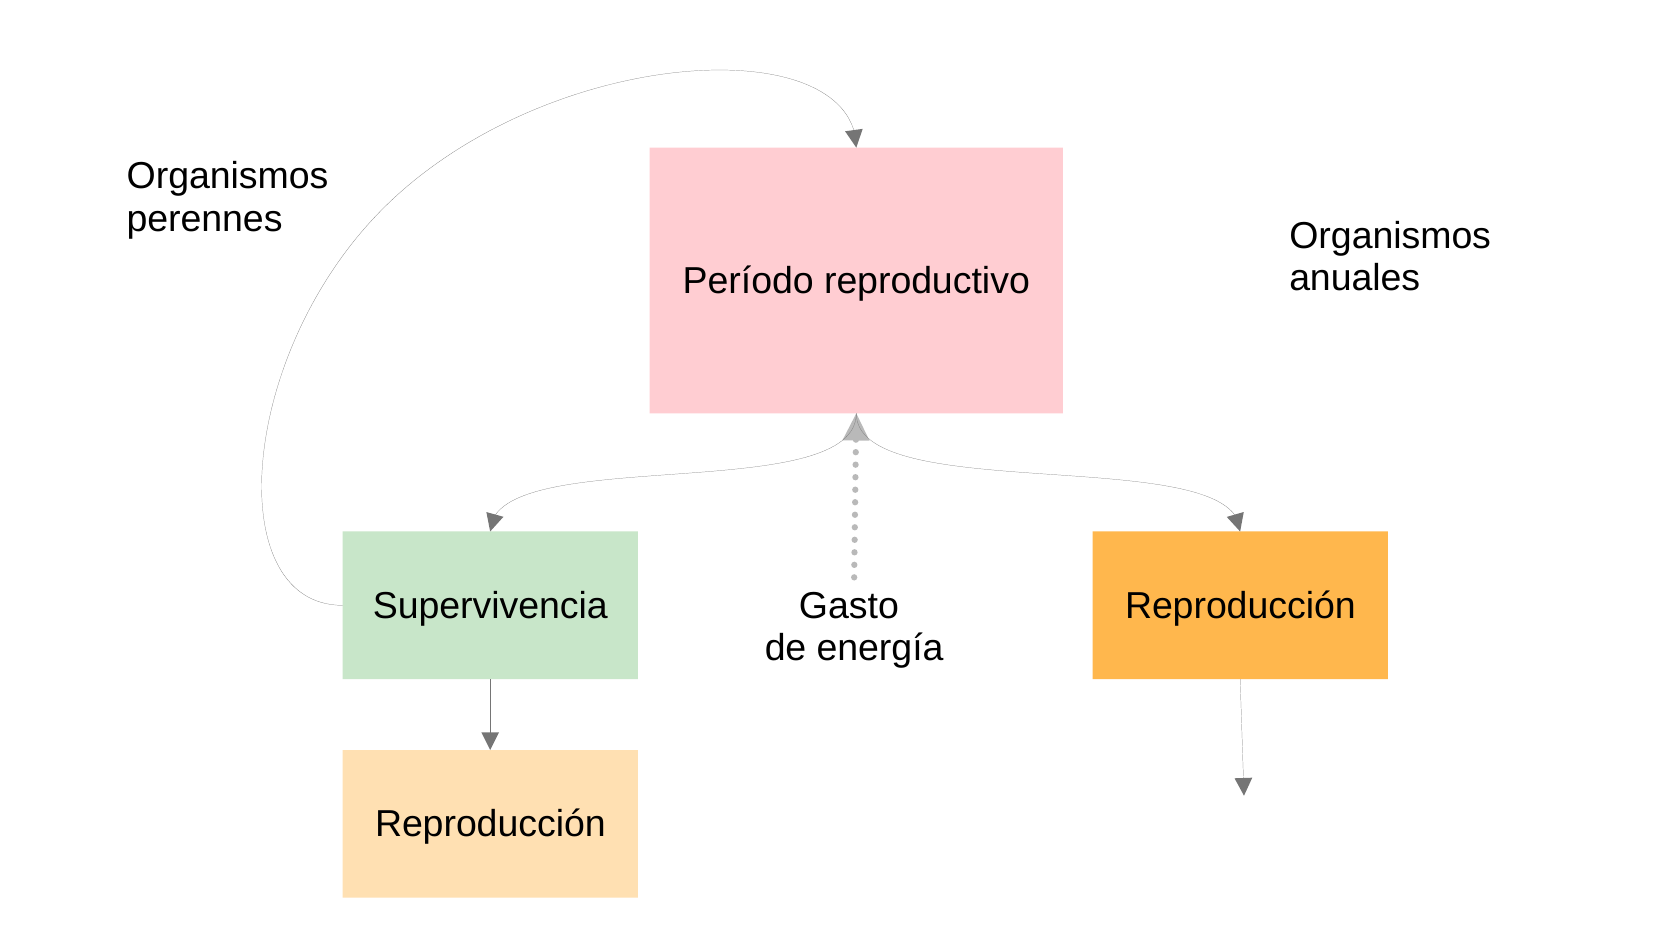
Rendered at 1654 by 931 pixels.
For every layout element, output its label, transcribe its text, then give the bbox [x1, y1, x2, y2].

text_box Reproducción [342, 750, 638, 898]
text_box Organismos anuales [1274, 206, 1506, 306]
text_box Gasto de energía [750, 577, 959, 677]
text_box Organismos perennes [111, 147, 344, 247]
text_box Supervivencia [342, 531, 638, 680]
text_box Período reproductivo [649, 147, 1063, 414]
text_box Reproducción [1092, 531, 1388, 680]
